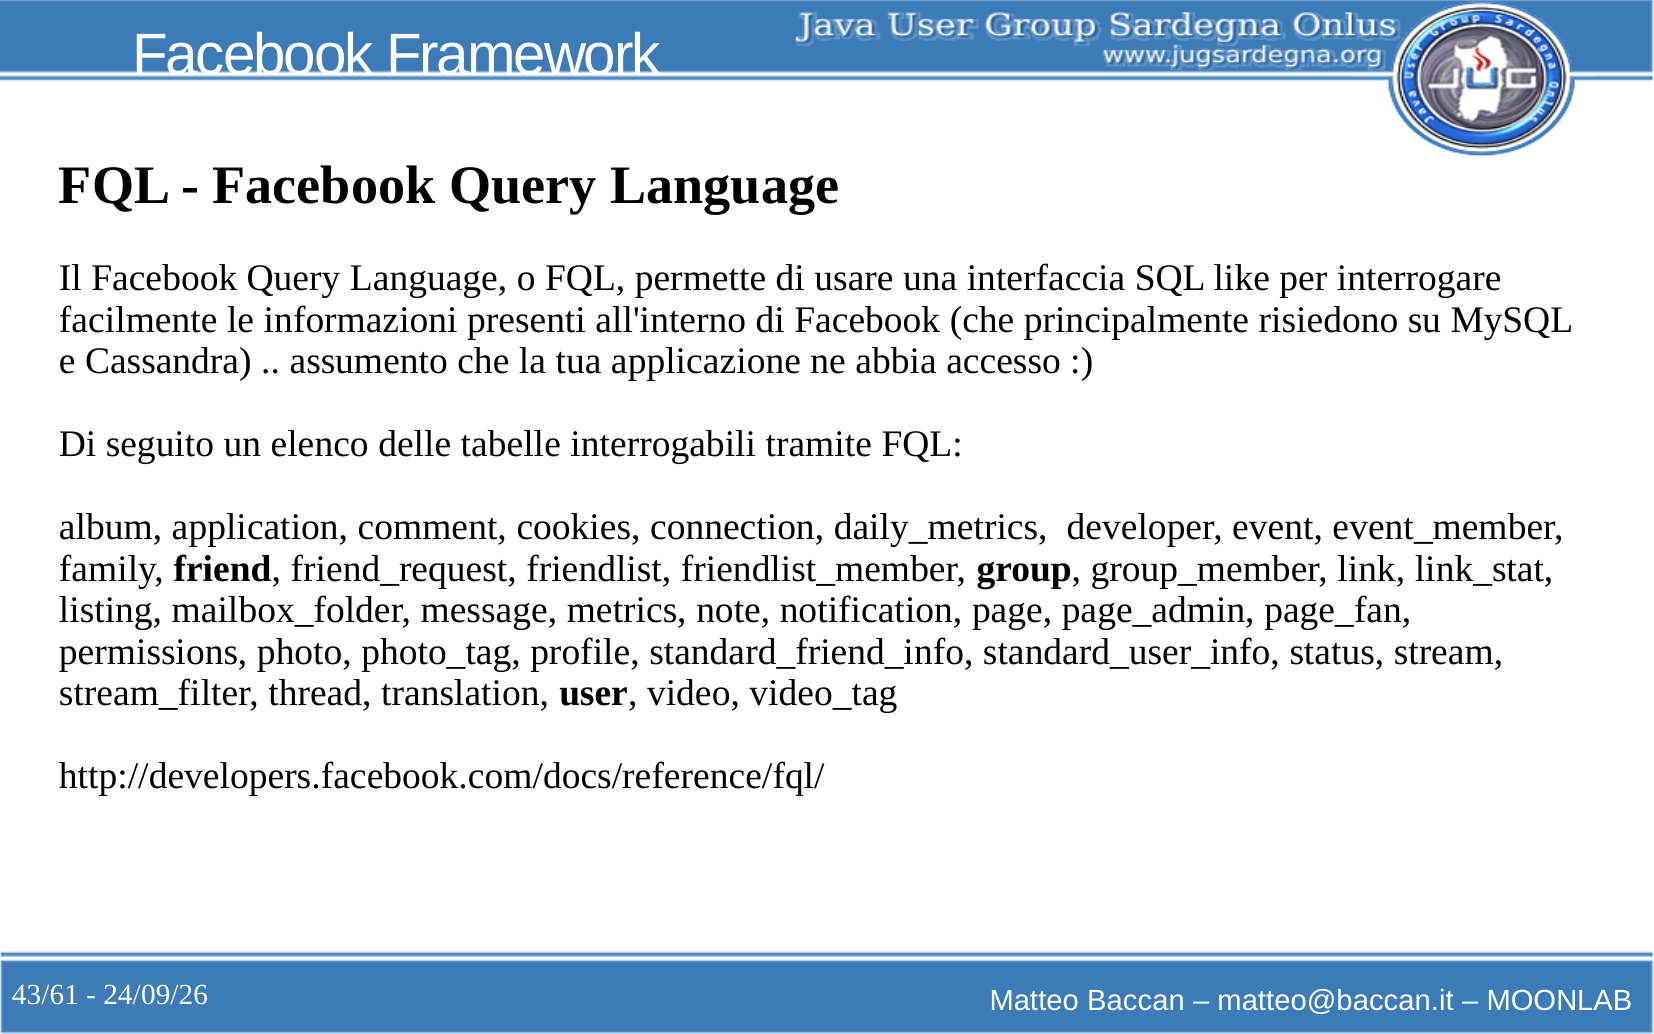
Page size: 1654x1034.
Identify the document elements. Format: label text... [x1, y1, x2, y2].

text_box FQL - Facebook Query Language Il Facebook Query Language, o FQL, permette di usare una interfaccia SQL like per interrogare facilmente le informazioni presenti all'interno di Facebook (che principalmente risiedono su MySQL e Cassandra) .. assumento che la tua applicazione ne abbia accesso :) Di seguito un elenco delle tabelle interrogabili tramite FQL: album, application, comment, cookies, connection, daily_metrics, developer, event, event_member, family, friend, friend_request, friendlist, friendlist_member, group, group_member, link, link_stat, listing, mailbox_folder, message, metrics, note, notification, page, page_admin, page_fan, permissions, photo, photo_tag, profile, standard_friend_info, standard_user_info, status, stream, stream_filter, thread, translation, user, video, video_tag http://developers.facebook.com/docs/reference/fql/ [44, 148, 1597, 821]
text_box FQL - Facebook Query Language [11, 0, 1644, 819]
picture [0, 0, 1654, 1034]
